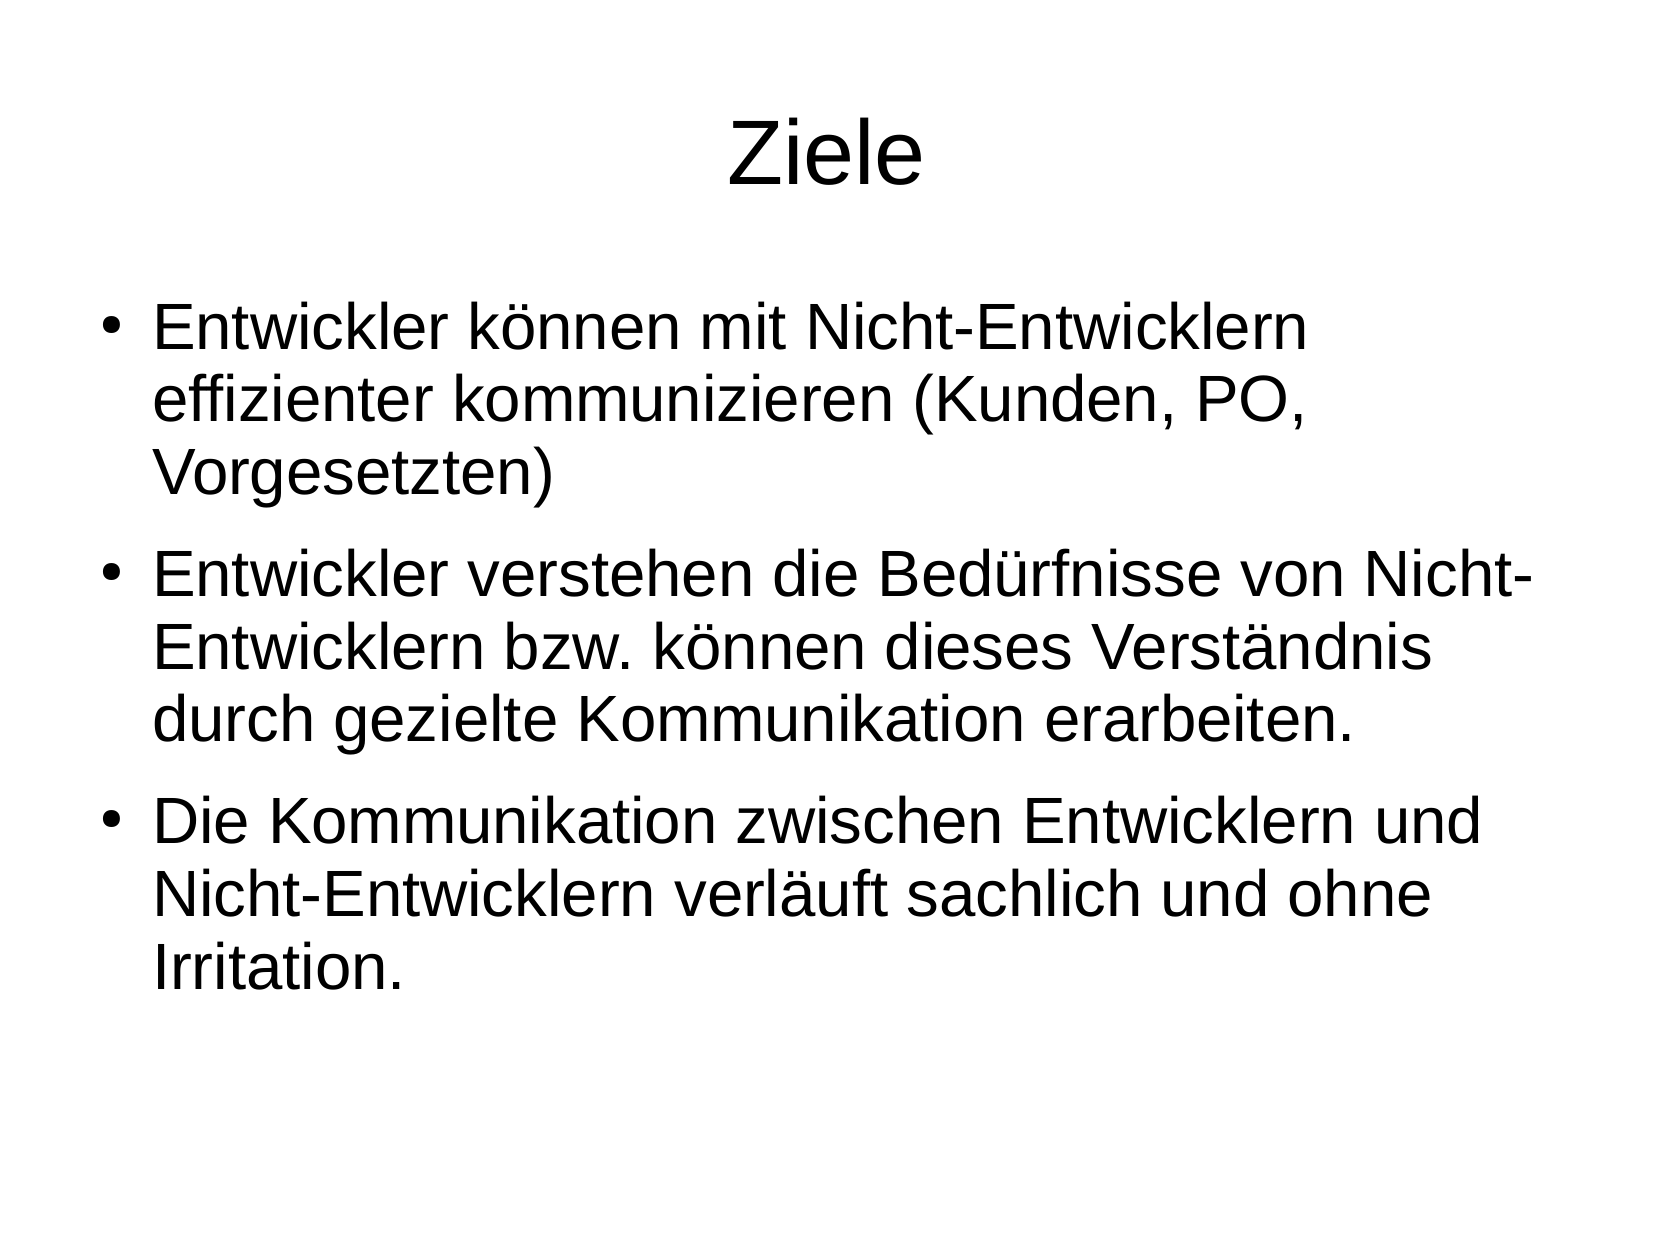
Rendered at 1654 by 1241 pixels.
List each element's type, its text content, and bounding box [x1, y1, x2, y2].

list Entwickler können mit Nicht-Entwicklern effizienter kommunizieren (Kunden, PO, Vorgesetzten) Entwickler verstehen die Bedürfnisse von Nicht-Entwicklern bzw. können dieses Verständnis durch gezielte Kommunikation erarbeiten. Die Kommunikation zwischen Entwicklern und Nicht-Entwicklern verläuft sachlich und ohne Irritation. [82, 290, 1571, 1010]
title Ziele [82, 49, 1571, 257]
